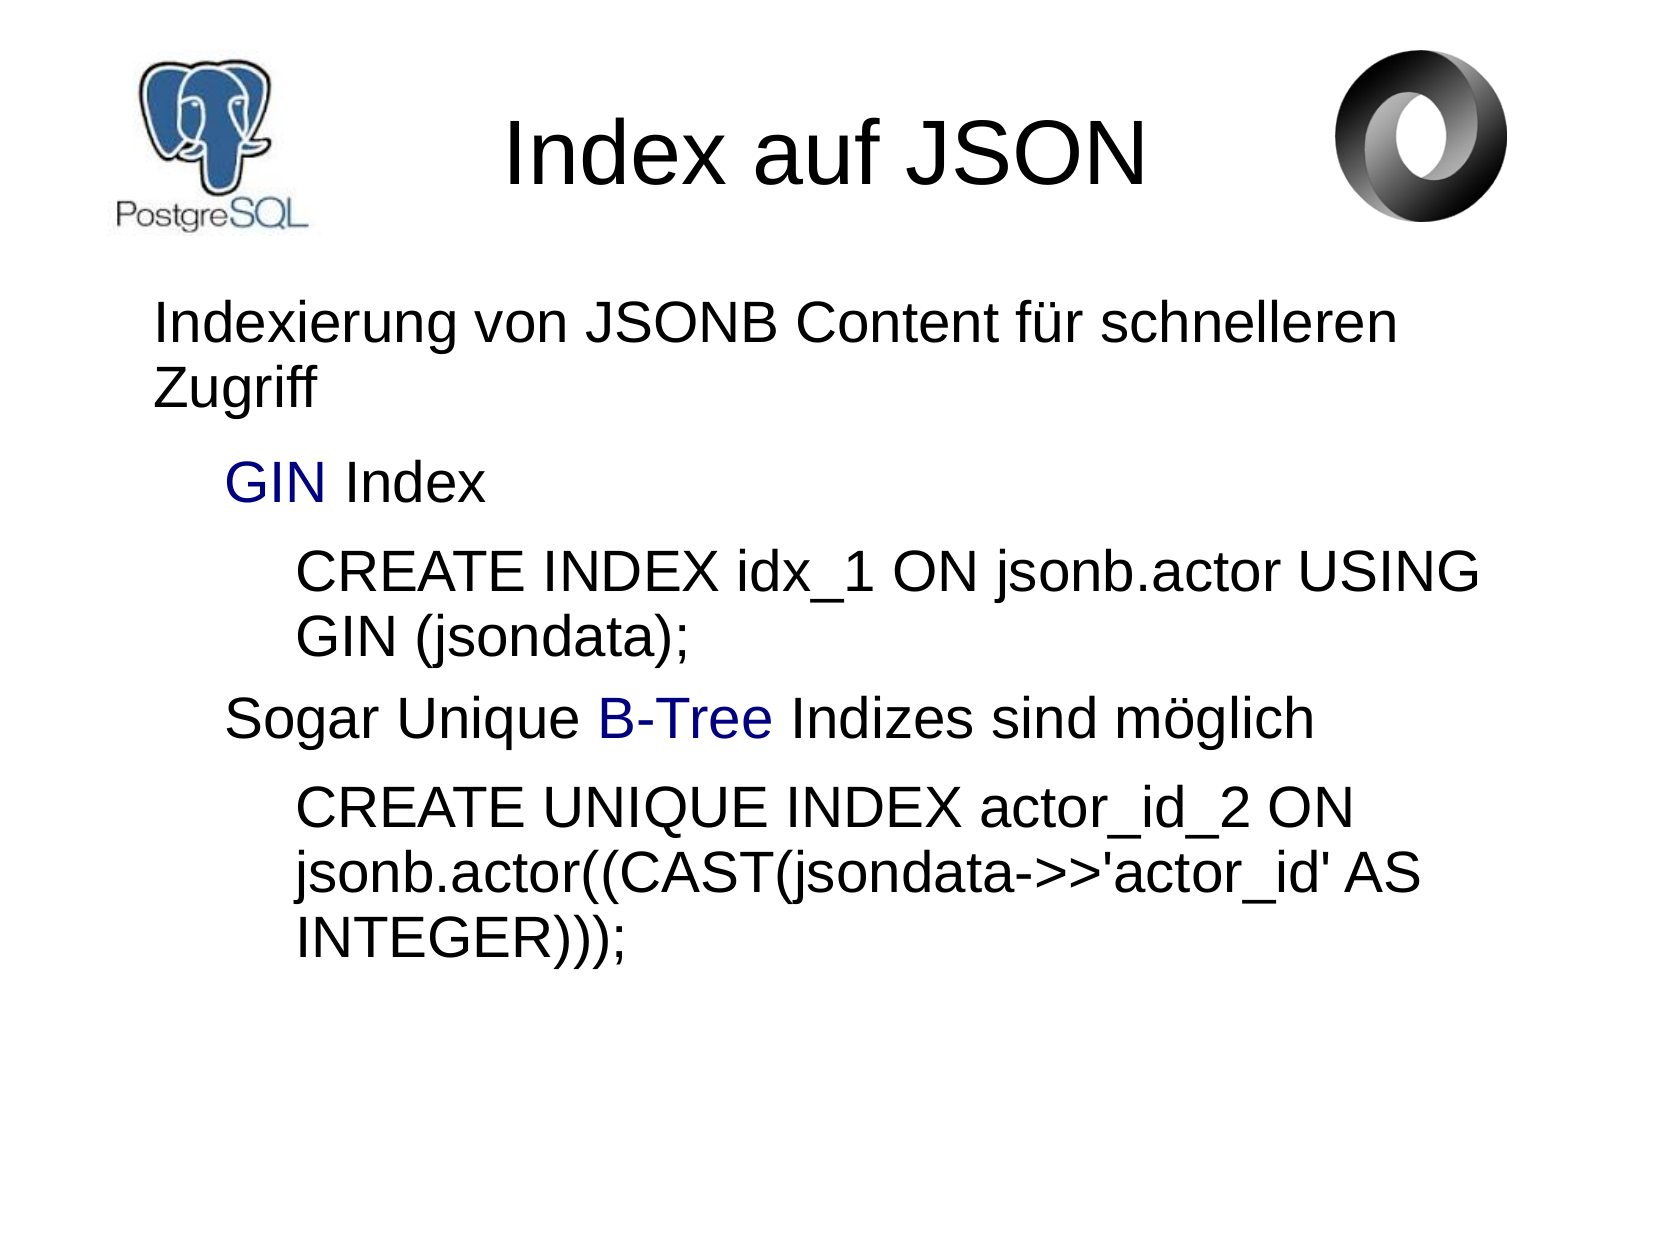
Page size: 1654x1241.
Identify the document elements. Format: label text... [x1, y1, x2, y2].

title Index auf JSON [82, 49, 1571, 257]
list Indexierung von JSONB Content für schnelleren Zugriff GIN Index CREATE INDEX idx_1 ON jsonb.actor USING GIN (jsondata); Sogar Unique B-Tree Indizes sind möglich CREATE UNIQUE INDEX actor_id_2 ON jsonb.actor((CAST(jsondata->>'actor_id' AS INTEGER))); [82, 290, 1538, 1010]
picture [58, 50, 356, 237]
picture [1335, 50, 1507, 222]
